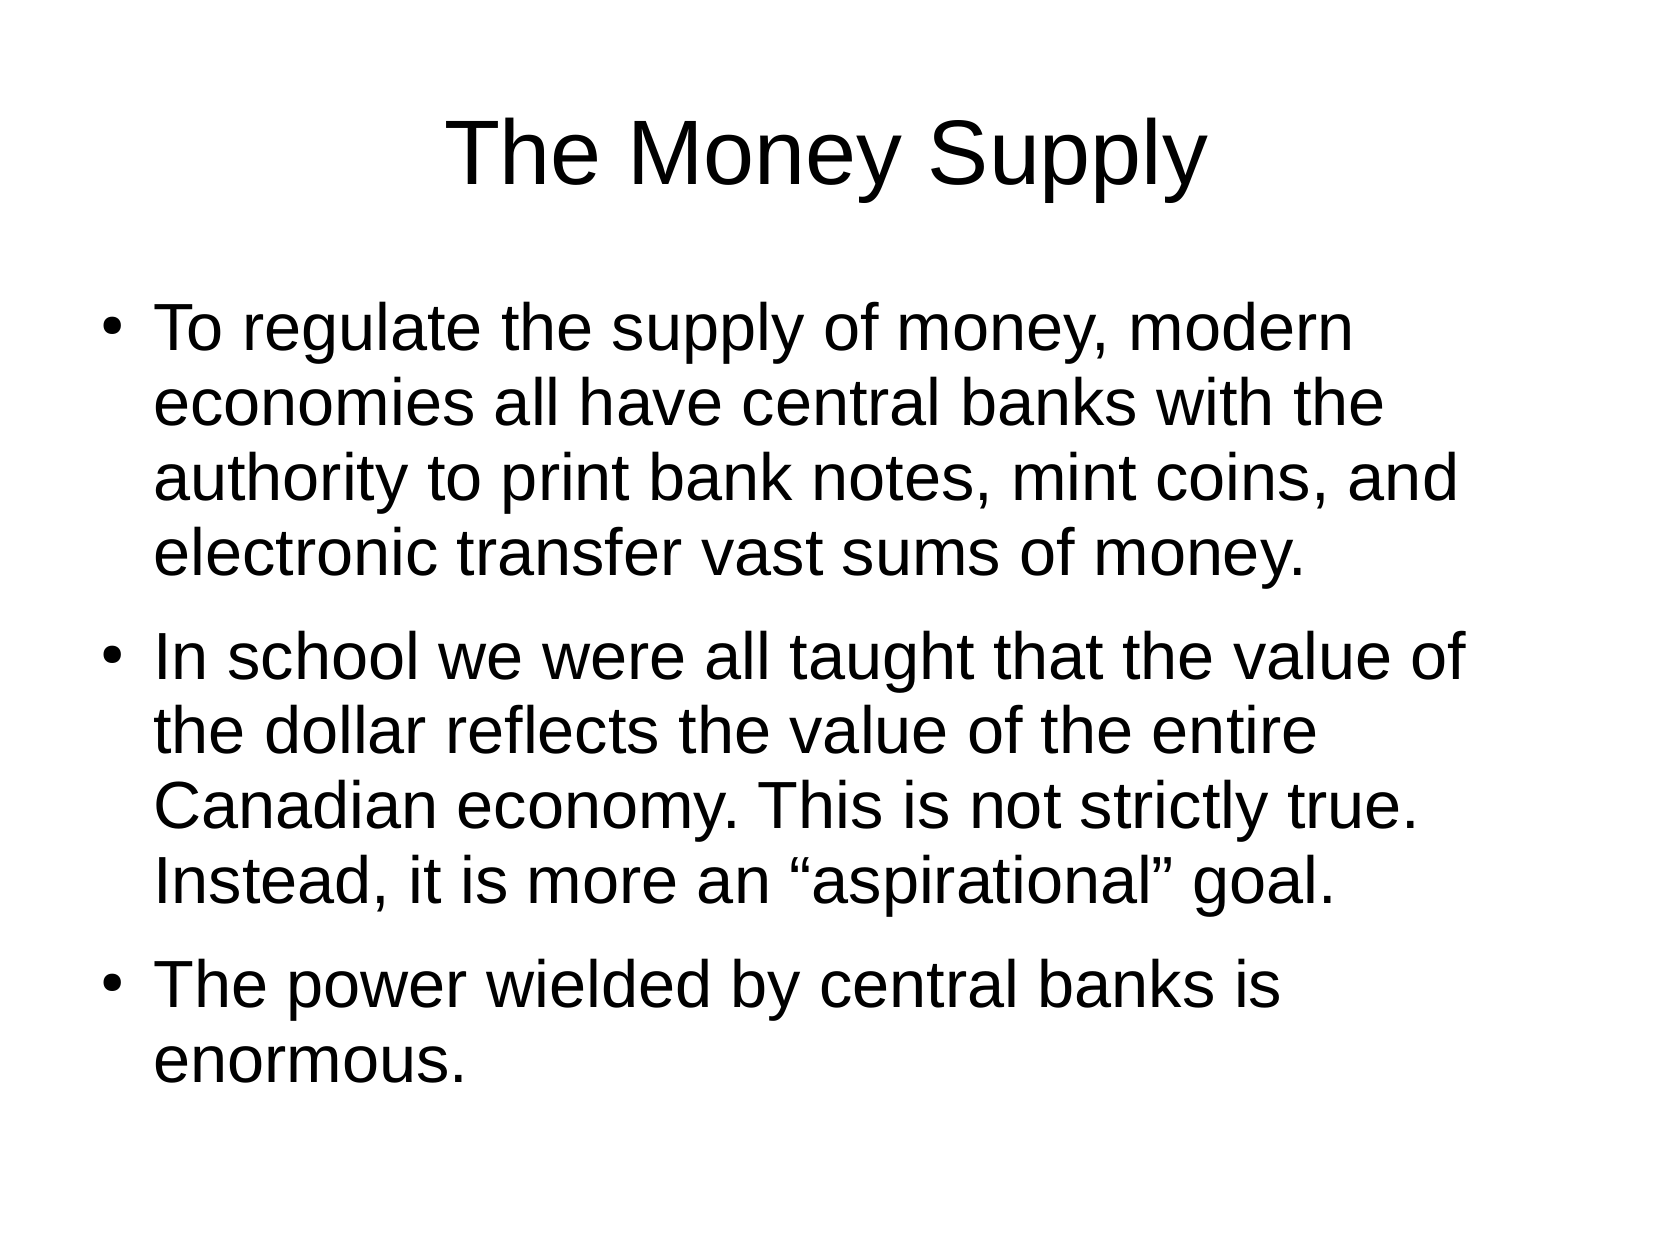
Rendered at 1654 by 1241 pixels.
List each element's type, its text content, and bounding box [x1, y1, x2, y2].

list To regulate the supply of money, modern economies all have central banks with the authority to print bank notes, mint coins, and electronic transfer vast sums of money. In school we were all taught that the value of the dollar reflects the value of the entire Canadian economy. This is not strictly true. Instead, it is more an “aspirational” goal. The power wielded by central banks is enormous. [82, 290, 1571, 1097]
title The Money Supply [82, 49, 1571, 257]
